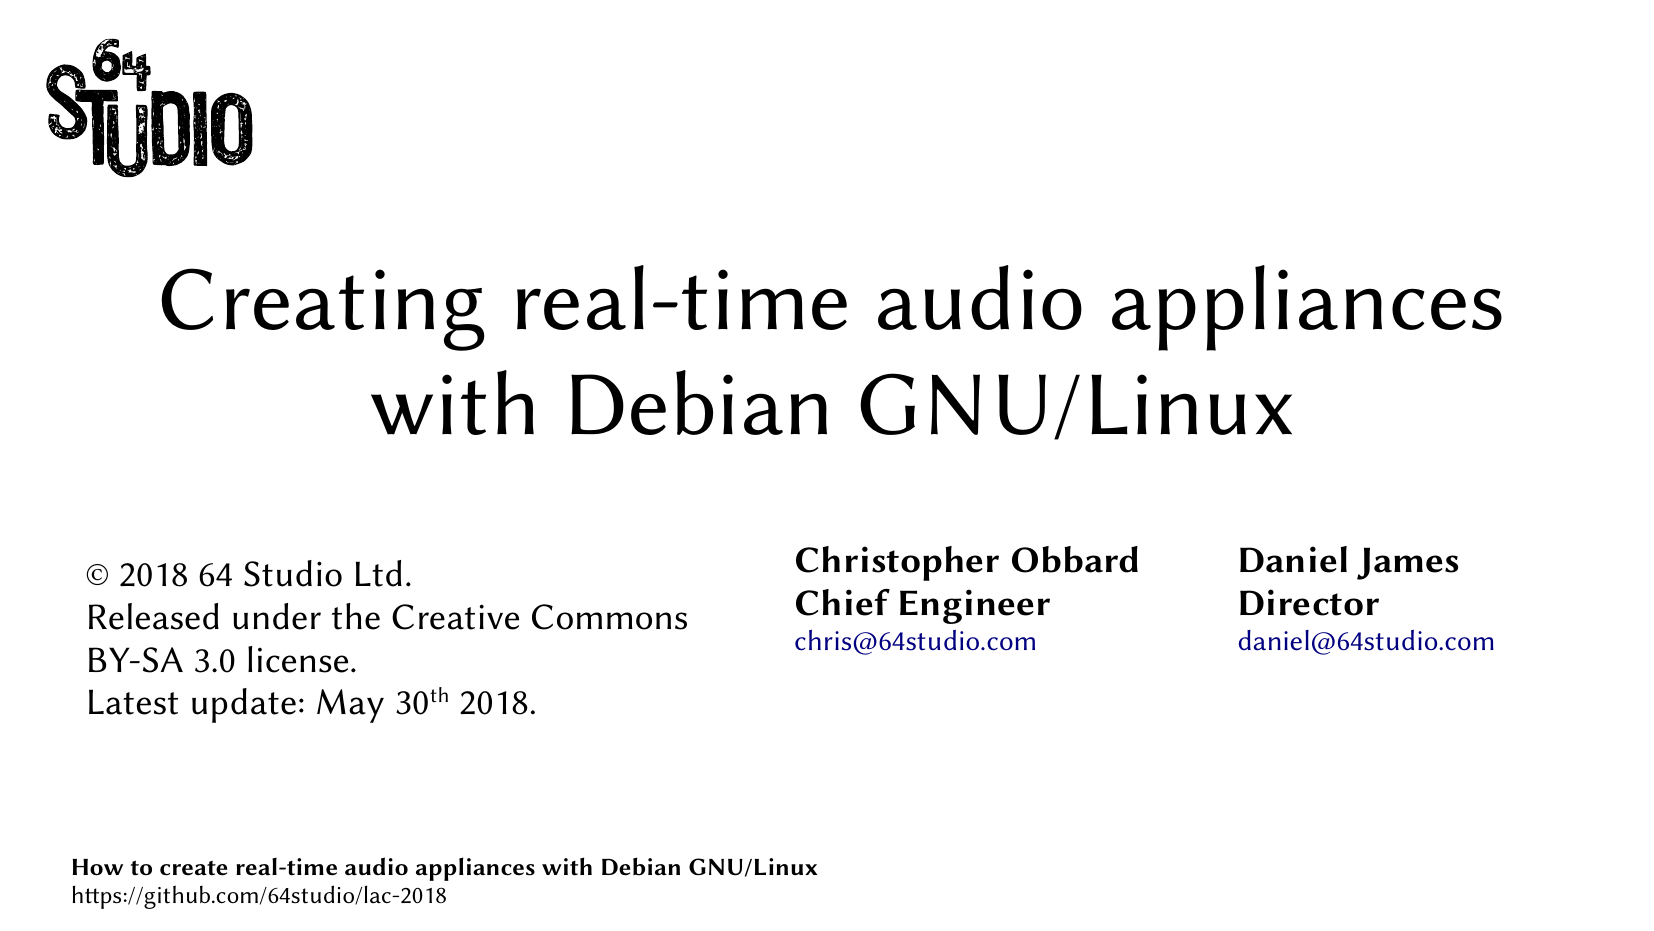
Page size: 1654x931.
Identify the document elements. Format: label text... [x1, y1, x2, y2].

text_box Christopher Obbard Daniel James Chief Engineer Director chris@64studio.com daniel@64studio.com [779, 531, 1630, 931]
title Creating real-time audio appliances with Debian GNU/Linux [64, 247, 1601, 569]
text_box © 2018 64 Studio Ltd. Released under the Creative Commons BY-SA 3.0 license. Latest update: May 30th 2018. [70, 545, 756, 931]
